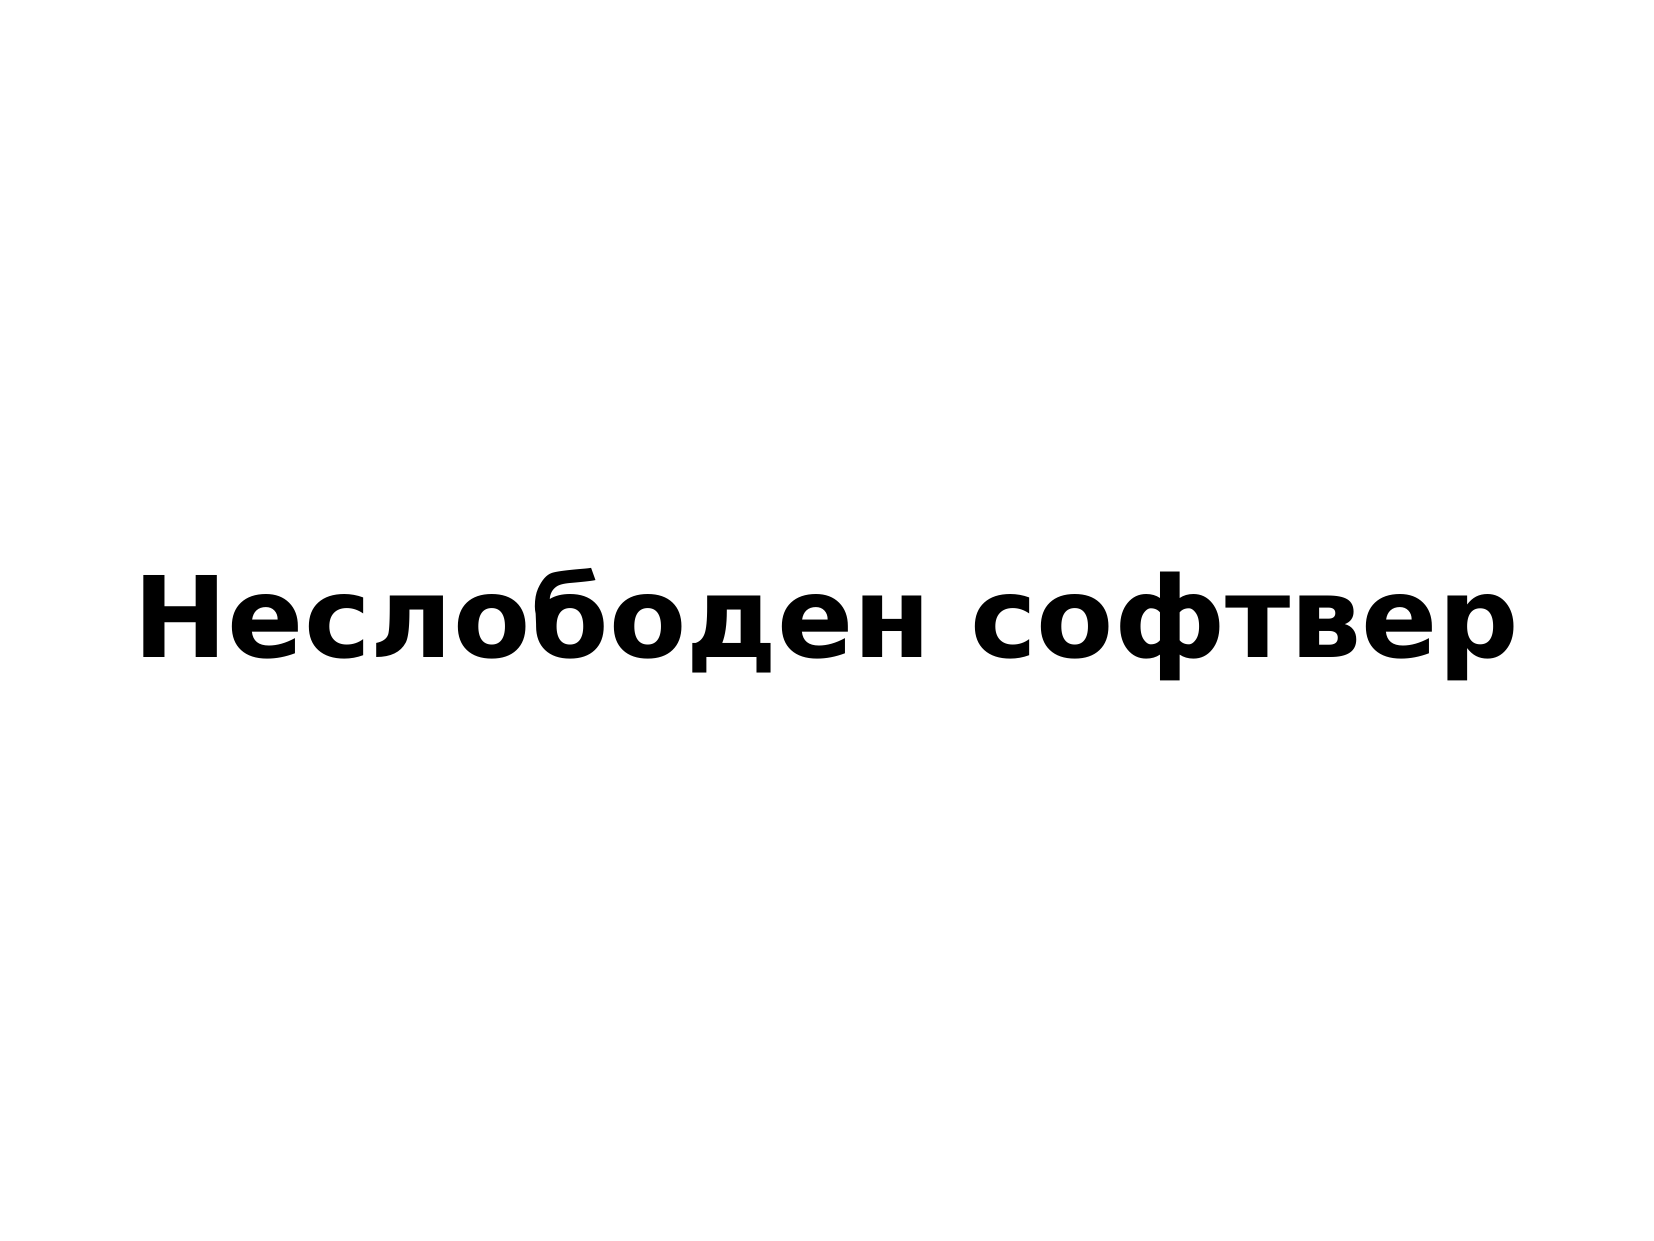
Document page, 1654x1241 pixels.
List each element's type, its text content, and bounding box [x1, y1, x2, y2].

subtitle Неслободен софтвер [0, 0, 1654, 1238]
